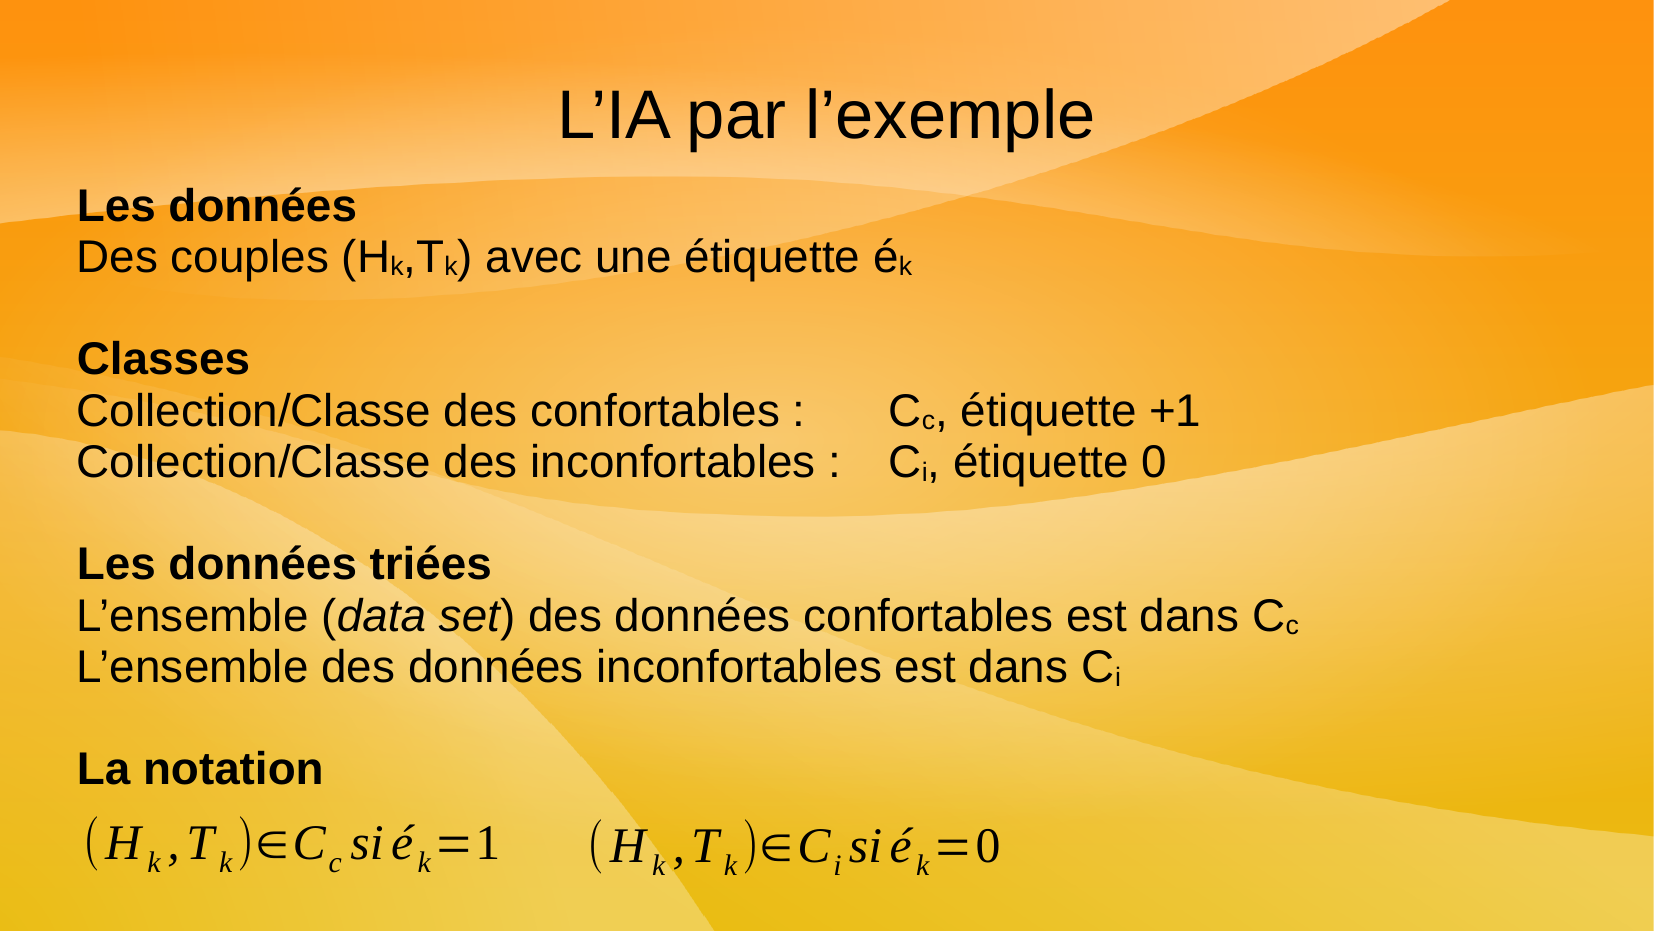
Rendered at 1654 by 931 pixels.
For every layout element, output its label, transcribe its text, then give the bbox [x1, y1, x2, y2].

title L’IA par l’exemple [82, 37, 1571, 193]
subtitle Les données Des couples (Hk,Tk) avec une étiquette ék Classes Collection/Classe des confortables : Cc, étiquette +1 Collection/Classe des inconfortables : Ci, étiquette 0 Les données triées L’ensemble (data set) des données confortables est dans Cc L’ensemble des données inconfortables est dans Ci La notation [76, 179, 1565, 931]
chart [76, 814, 507, 879]
chart [581, 817, 1007, 881]
picture [0, 0, 1654, 931]
